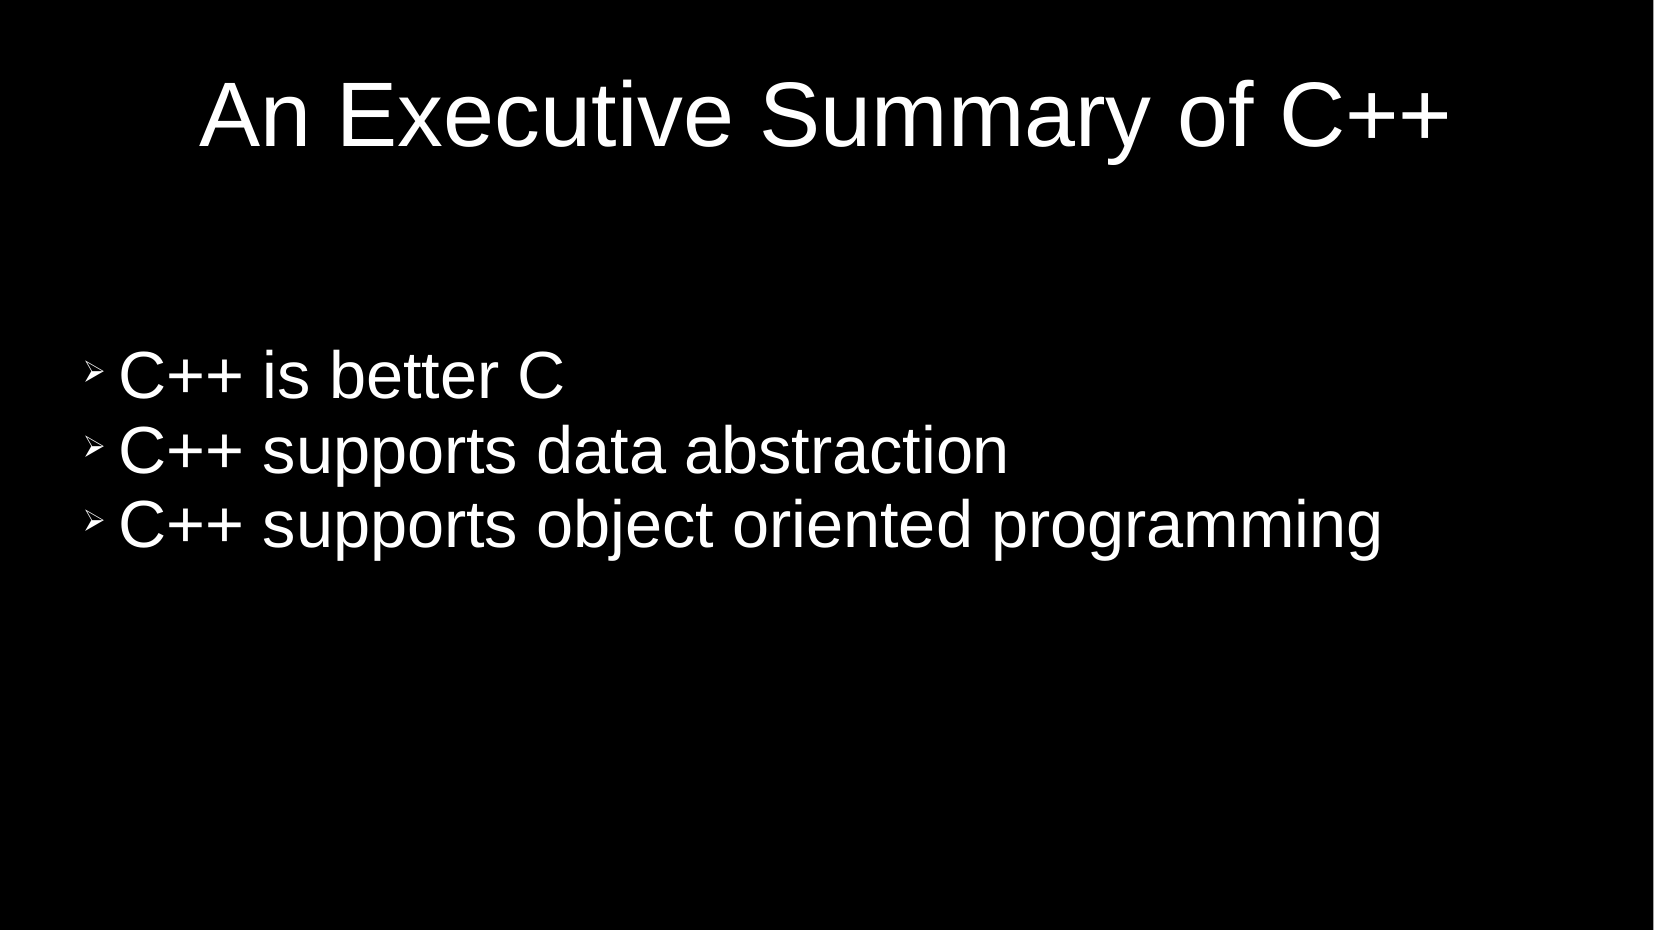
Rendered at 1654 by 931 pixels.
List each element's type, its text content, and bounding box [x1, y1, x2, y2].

title An Executive Summary of C++ [82, 37, 1571, 193]
subtitle C++ is better C C++ supports data abstraction C++ supports object oriented programming [82, 217, 1571, 758]
